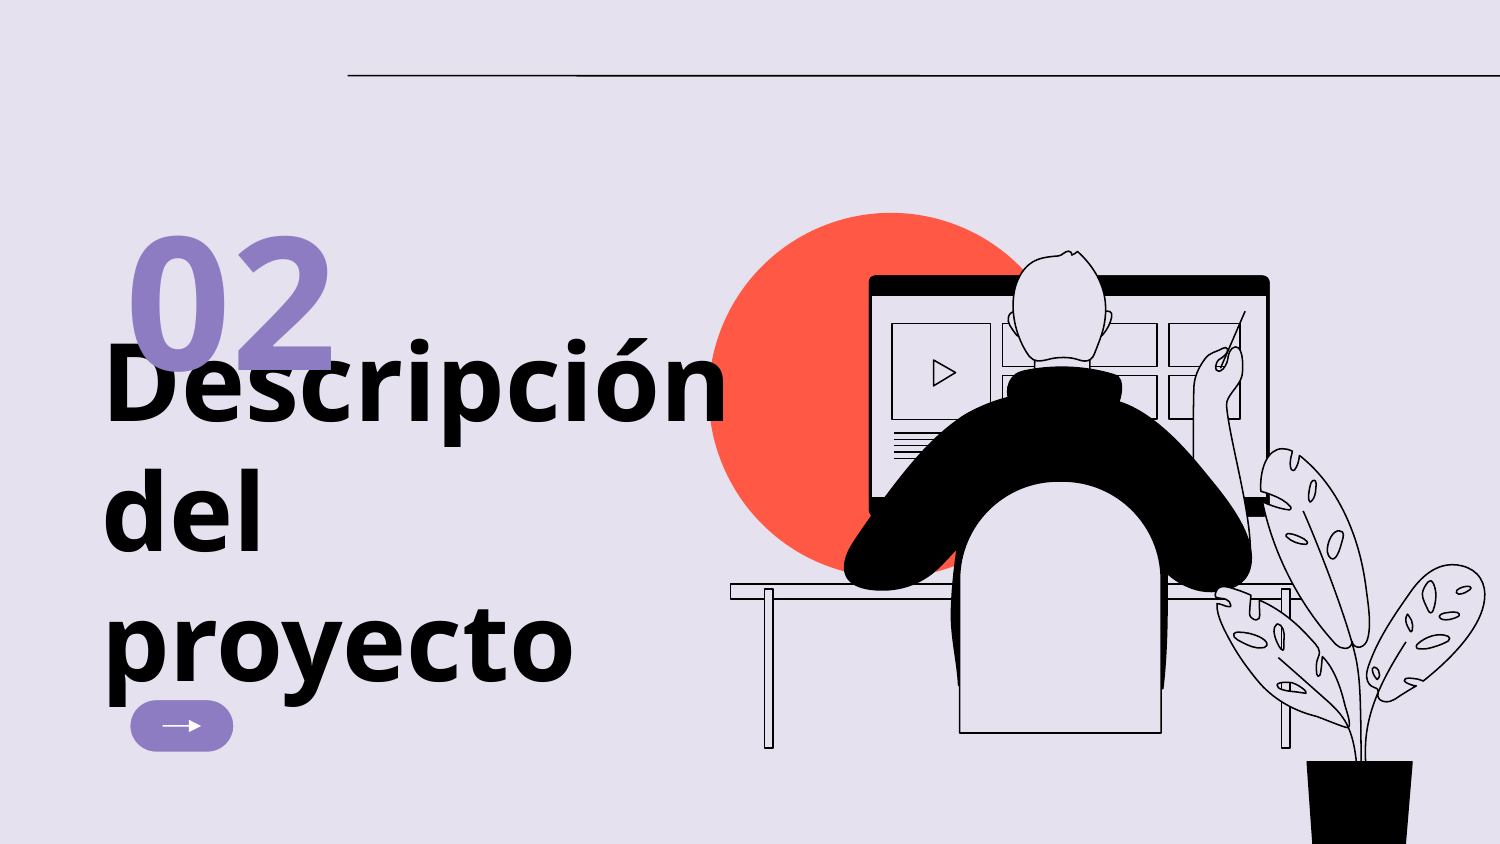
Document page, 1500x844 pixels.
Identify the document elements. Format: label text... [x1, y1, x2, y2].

title Descripción del proyecto [101, 439, 761, 578]
title 02 [125, 169, 439, 374]
text_box [710, 212, 1370, 748]
text_box [1307, 761, 1413, 844]
text_box [1366, 564, 1485, 702]
